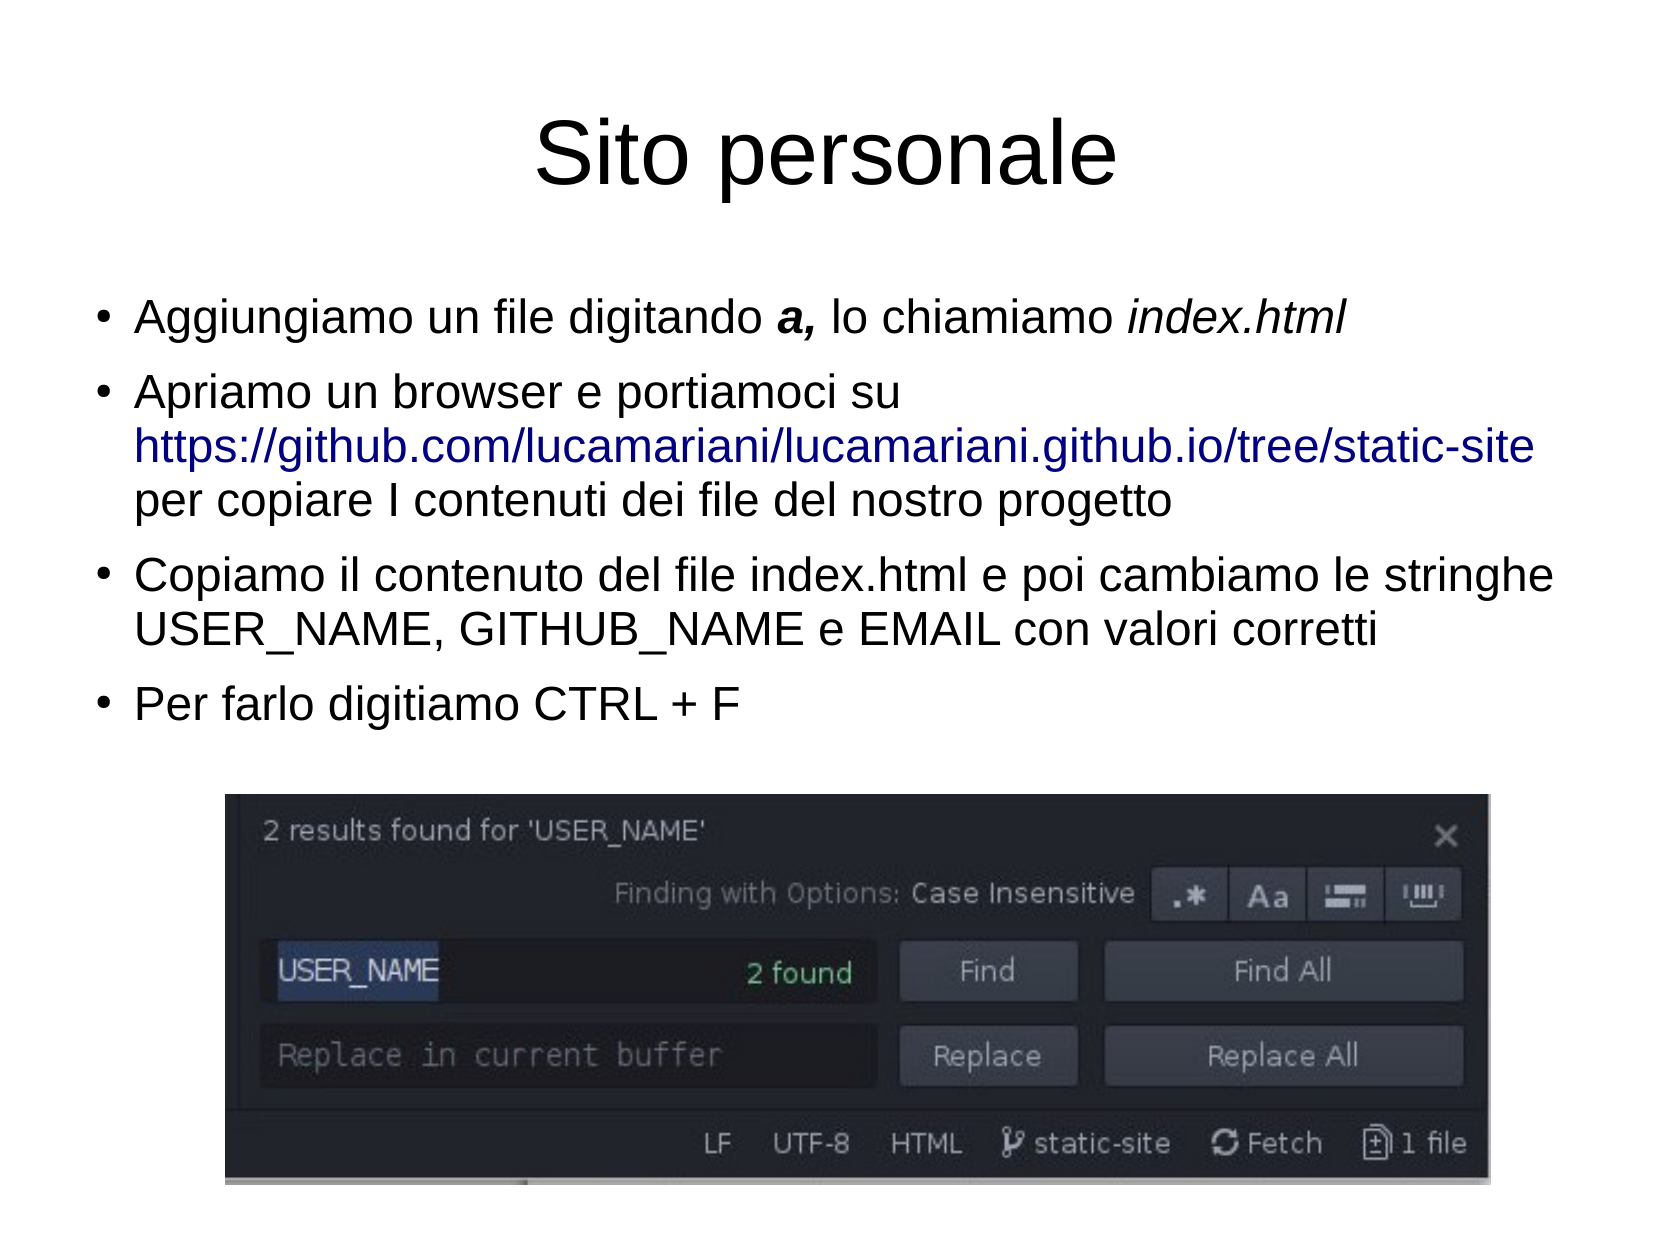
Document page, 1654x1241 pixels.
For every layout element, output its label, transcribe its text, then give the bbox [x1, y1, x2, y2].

list Aggiungiamo un file digitando a, lo chiamiamo index.html Apriamo un browser e portiamoci su https://github.com/lucamariani/lucamariani.github.io/tree/static-site per copiare I contenuti dei file del nostro progetto Copiamo il contenuto del file index.html e poi cambiamo le stringhe USER_NAME, GITHUB_NAME e EMAIL con valori corretti Per farlo digitiamo CTRL + F [82, 290, 1571, 736]
title Sito personale [82, 49, 1571, 257]
picture [225, 794, 1491, 1186]
